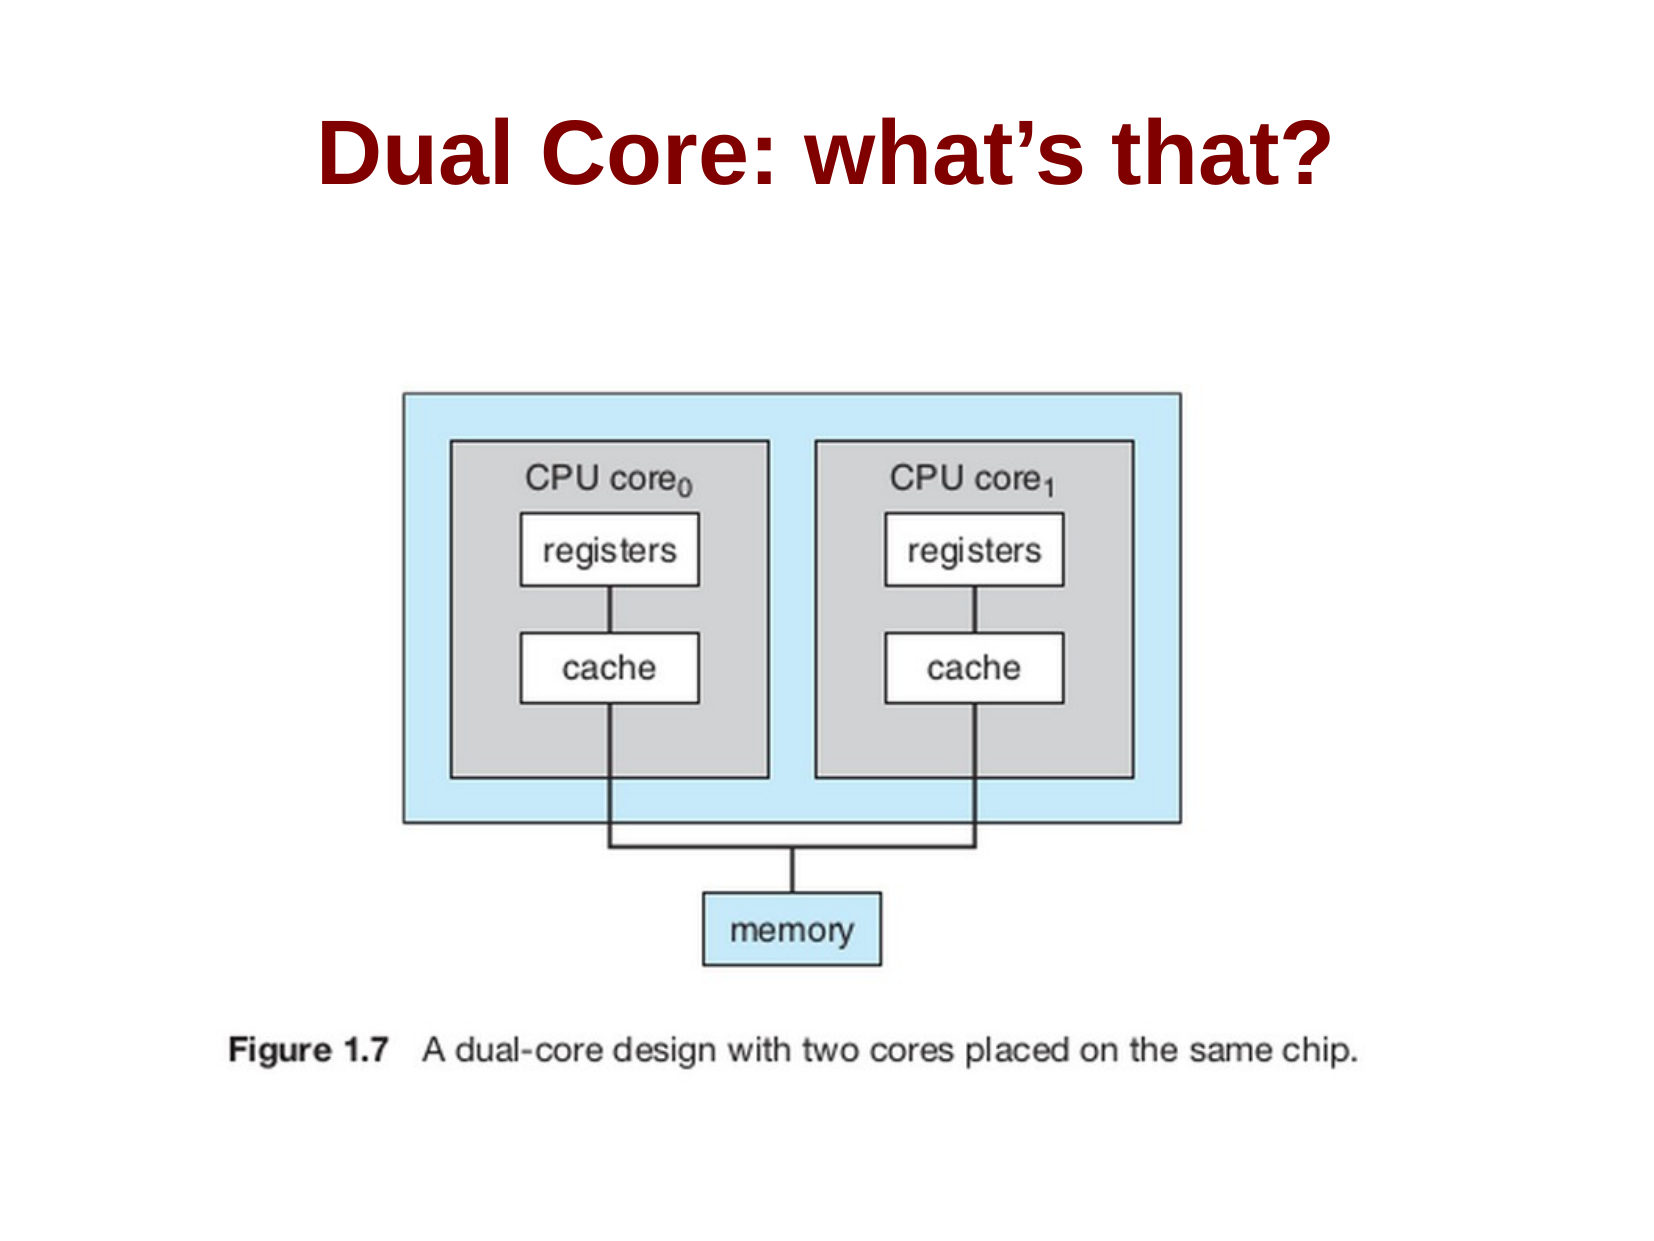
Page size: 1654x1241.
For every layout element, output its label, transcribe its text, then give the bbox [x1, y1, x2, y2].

picture [101, 358, 1430, 1107]
title Dual Core: what’s that? [82, 49, 1571, 257]
